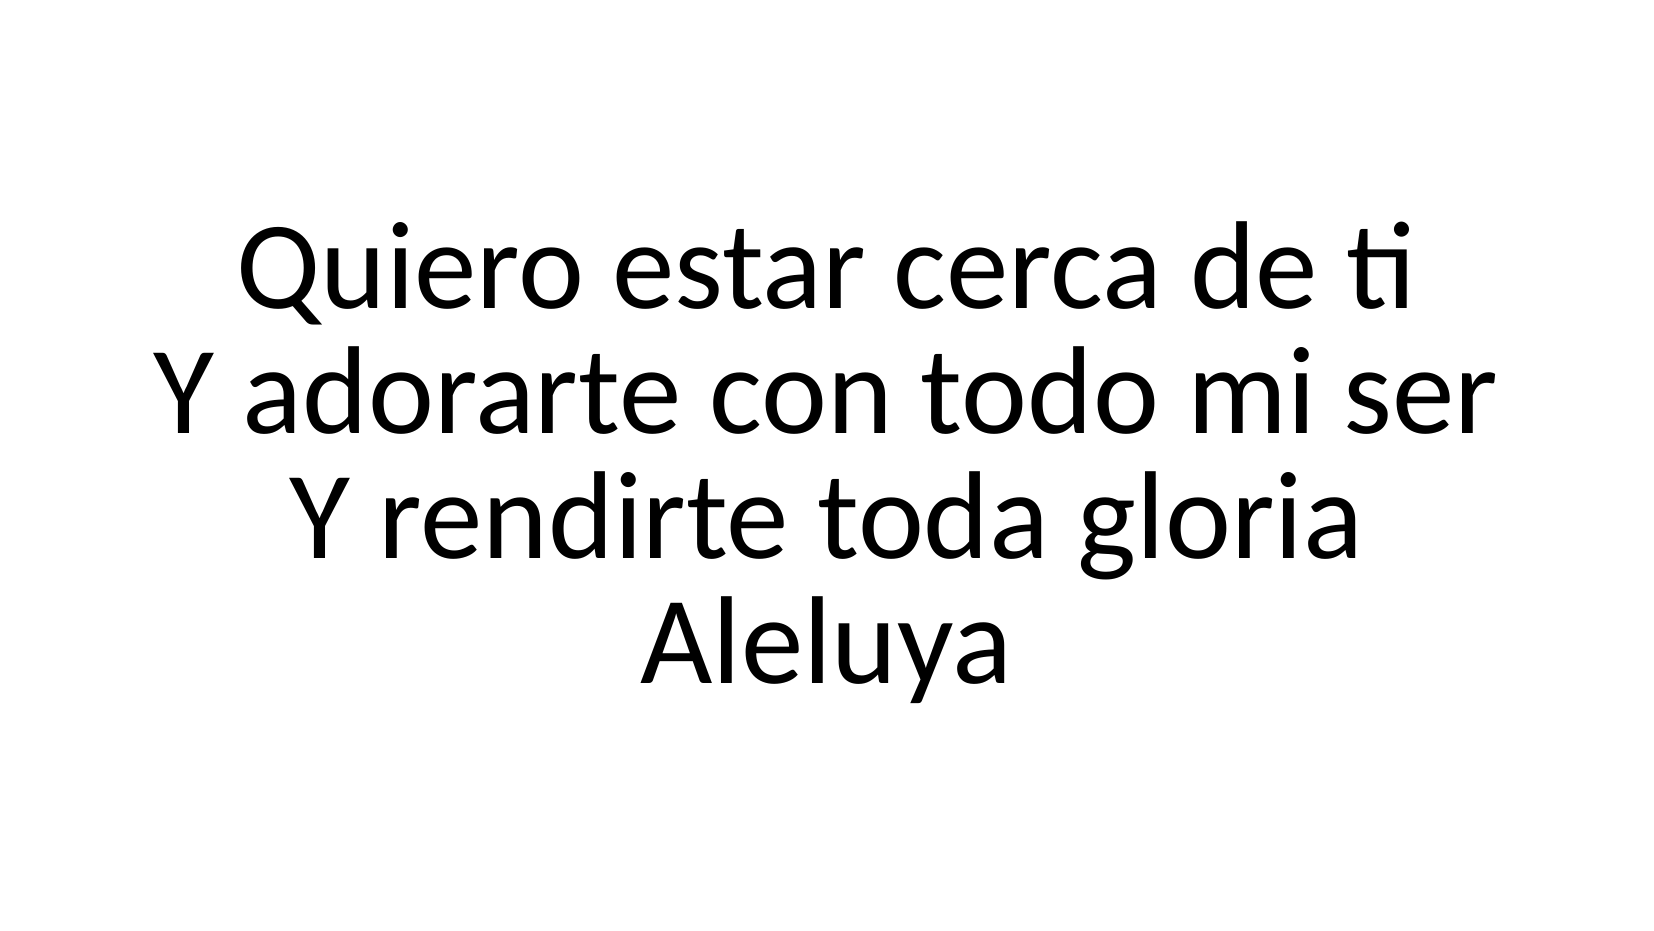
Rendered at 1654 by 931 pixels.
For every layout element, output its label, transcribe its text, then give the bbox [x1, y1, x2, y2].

title Quiero estar cerca de ti Y adorarte con todo mi ser Y rendirte toda gloria Aleluya [0, 0, 1654, 931]
